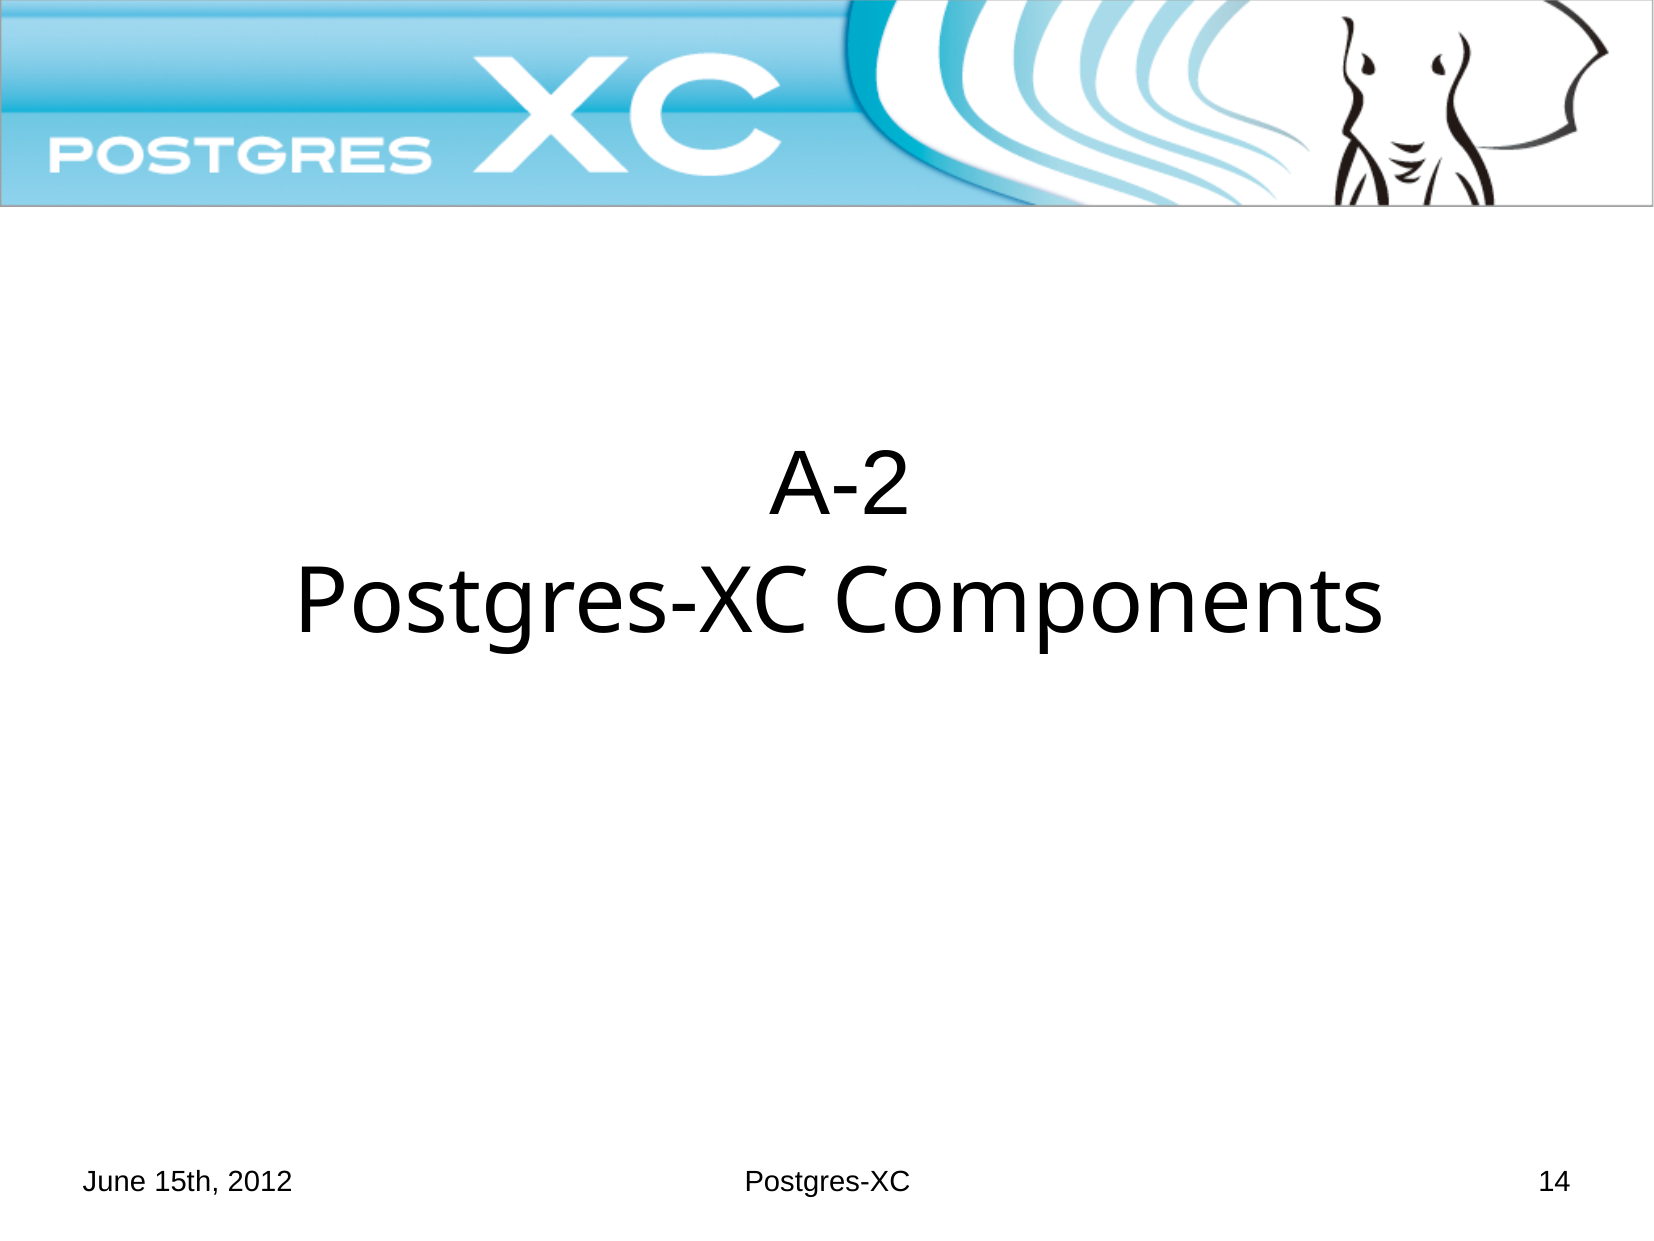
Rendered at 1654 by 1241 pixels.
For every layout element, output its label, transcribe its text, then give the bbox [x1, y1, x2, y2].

picture [0, 0, 1654, 207]
title A-2 Postgres-XC Components [96, 432, 1585, 658]
